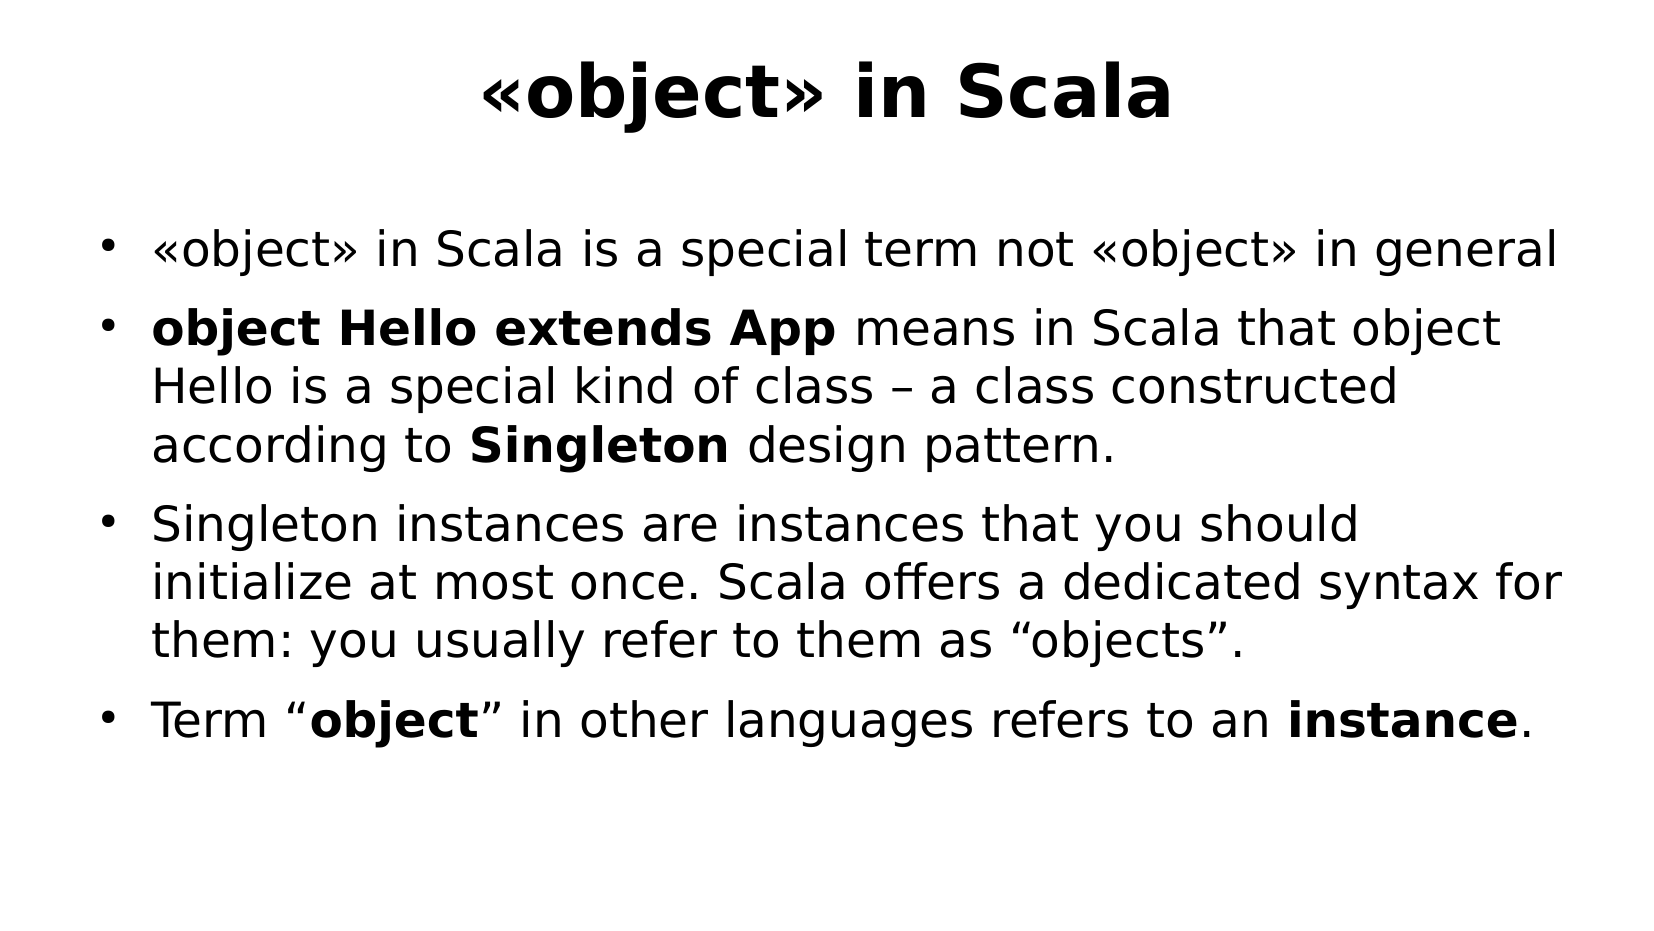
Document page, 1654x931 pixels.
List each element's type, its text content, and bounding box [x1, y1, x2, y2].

list «object» in Scala is a special term not «object» in general object Hello extends App means in Scala that object Hello is a special kind of class – a class constructed according to Singleton design pattern. Singleton instances are instances that you should initialize at most once. Scala offers a dedicated syntax for them: you usually refer to them as “objects”. Term “object” in other languages refers to an instance. [82, 217, 1571, 758]
title «object» in Scala [82, 37, 1571, 147]
